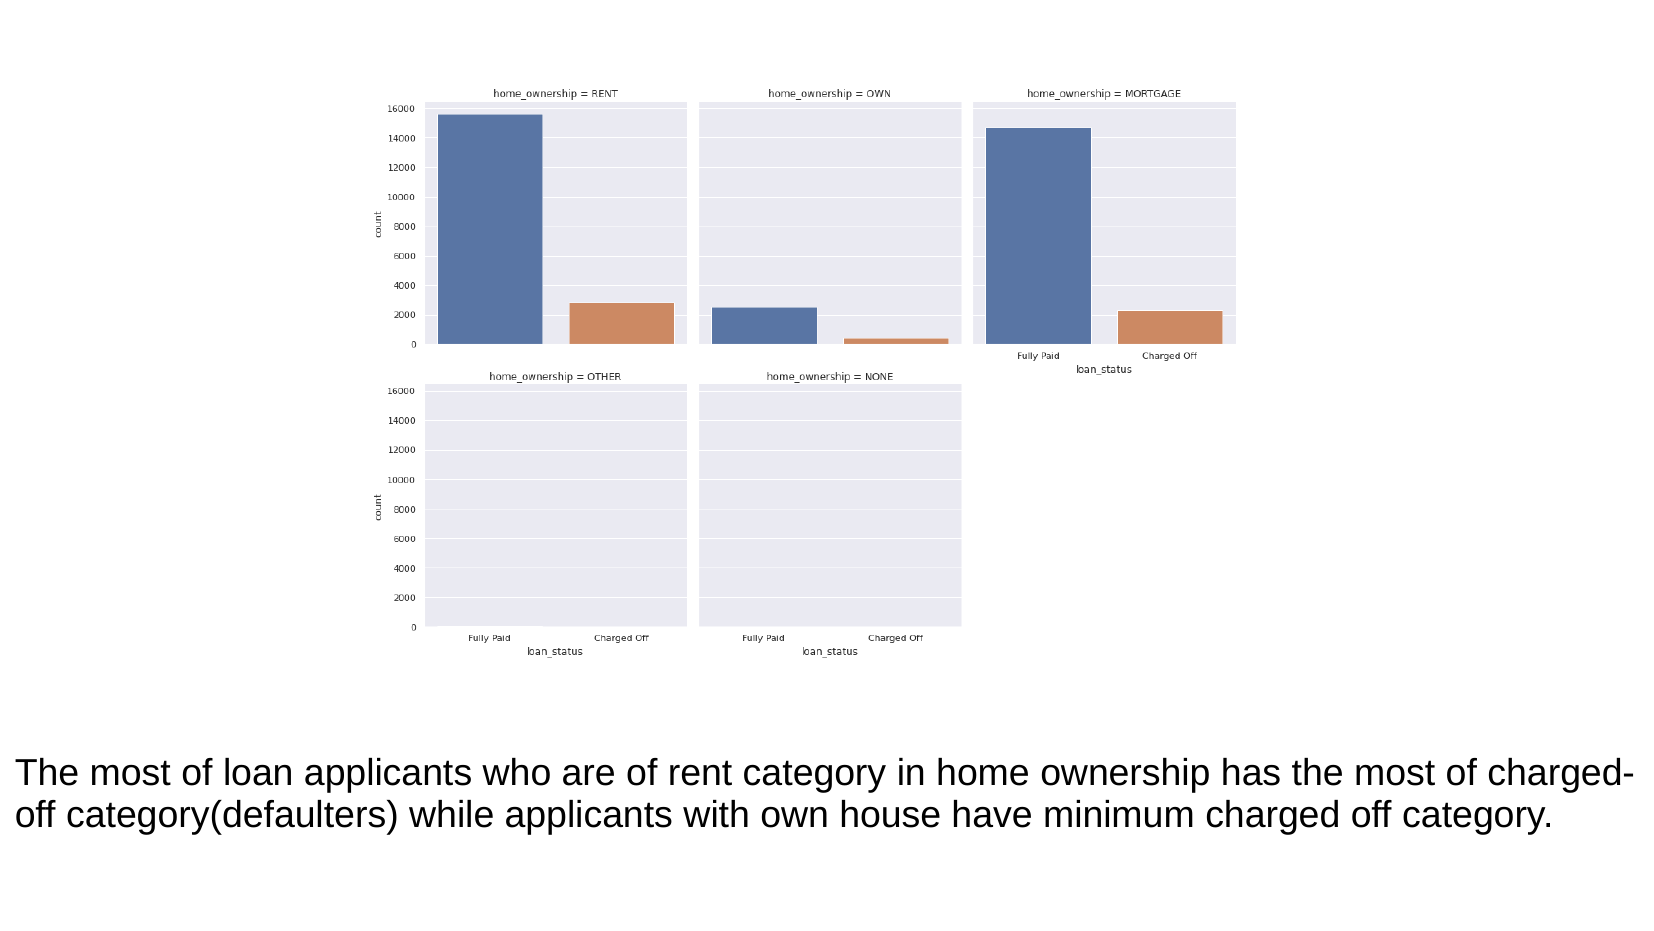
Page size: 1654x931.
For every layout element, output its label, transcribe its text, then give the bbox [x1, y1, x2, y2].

text_box The most of loan applicants who are of rent category in home ownership has the most of charged-off category(defaulters) while applicants with own house have minimum charged off category. [0, 744, 1651, 843]
picture [367, 83, 1241, 662]
